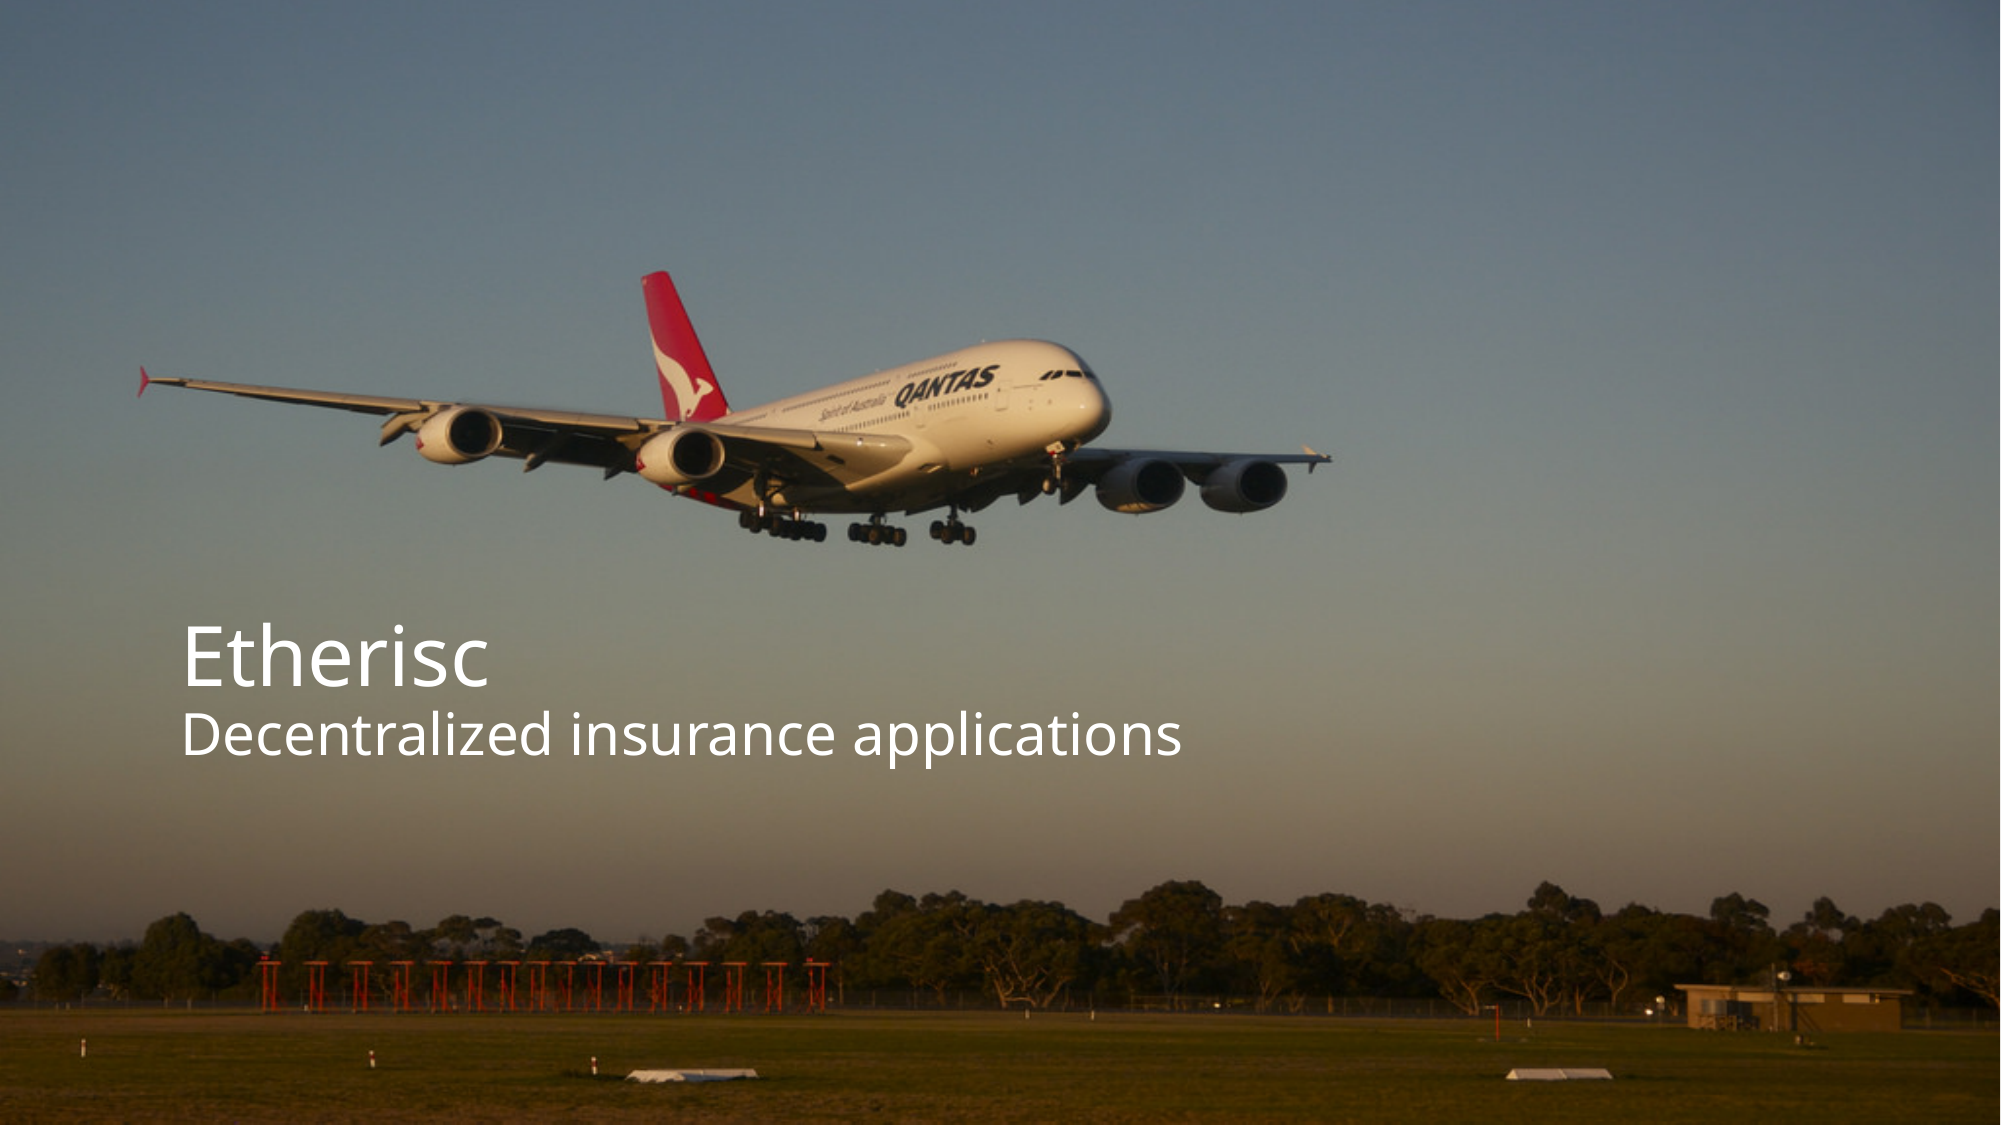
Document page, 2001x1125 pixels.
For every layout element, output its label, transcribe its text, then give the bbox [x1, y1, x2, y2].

picture [0, 0, 2001, 1125]
title Etherisc Decentralized insurance applications [180, 602, 1582, 781]
